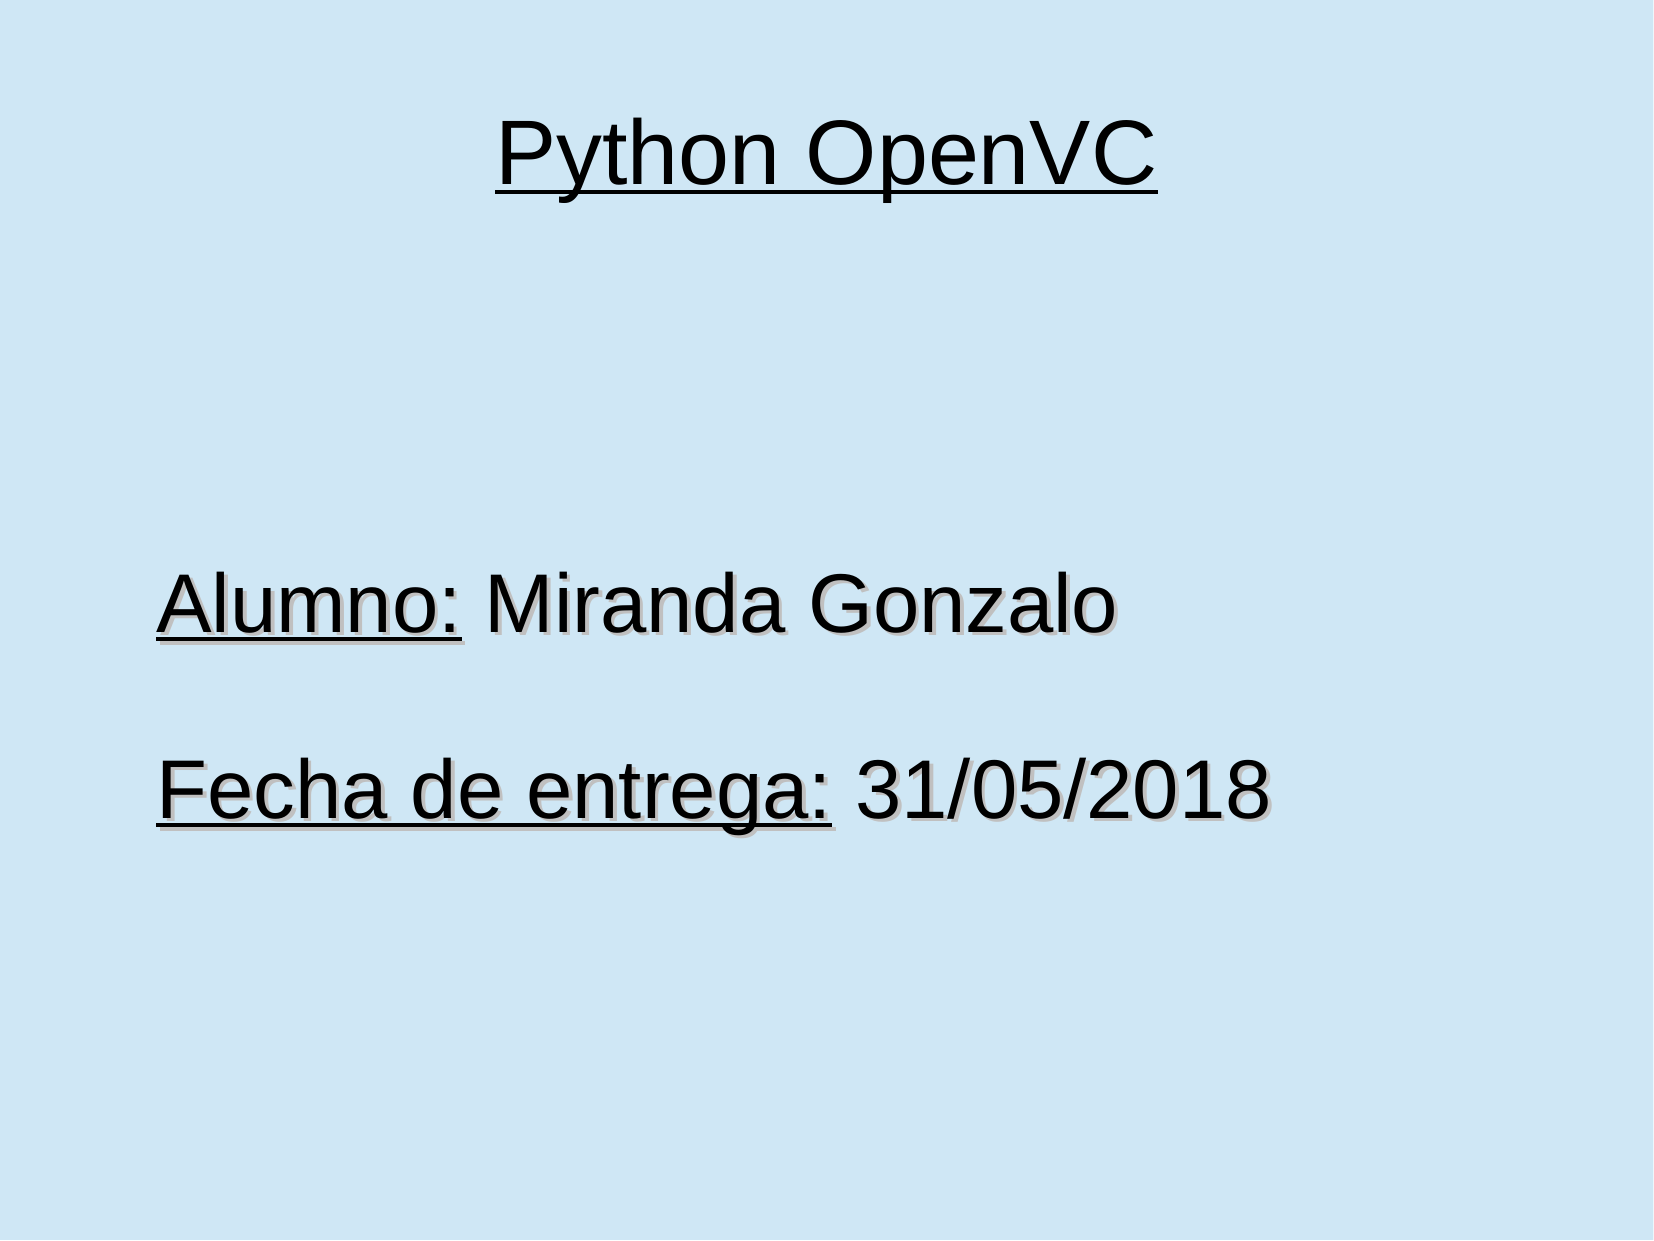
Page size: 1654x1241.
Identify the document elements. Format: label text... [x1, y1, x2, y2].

subtitle Alumno: Miranda Gonzalo Fecha de entrega: 31/05/2018 [82, 290, 1571, 1010]
title Python OpenVC [82, 49, 1571, 257]
